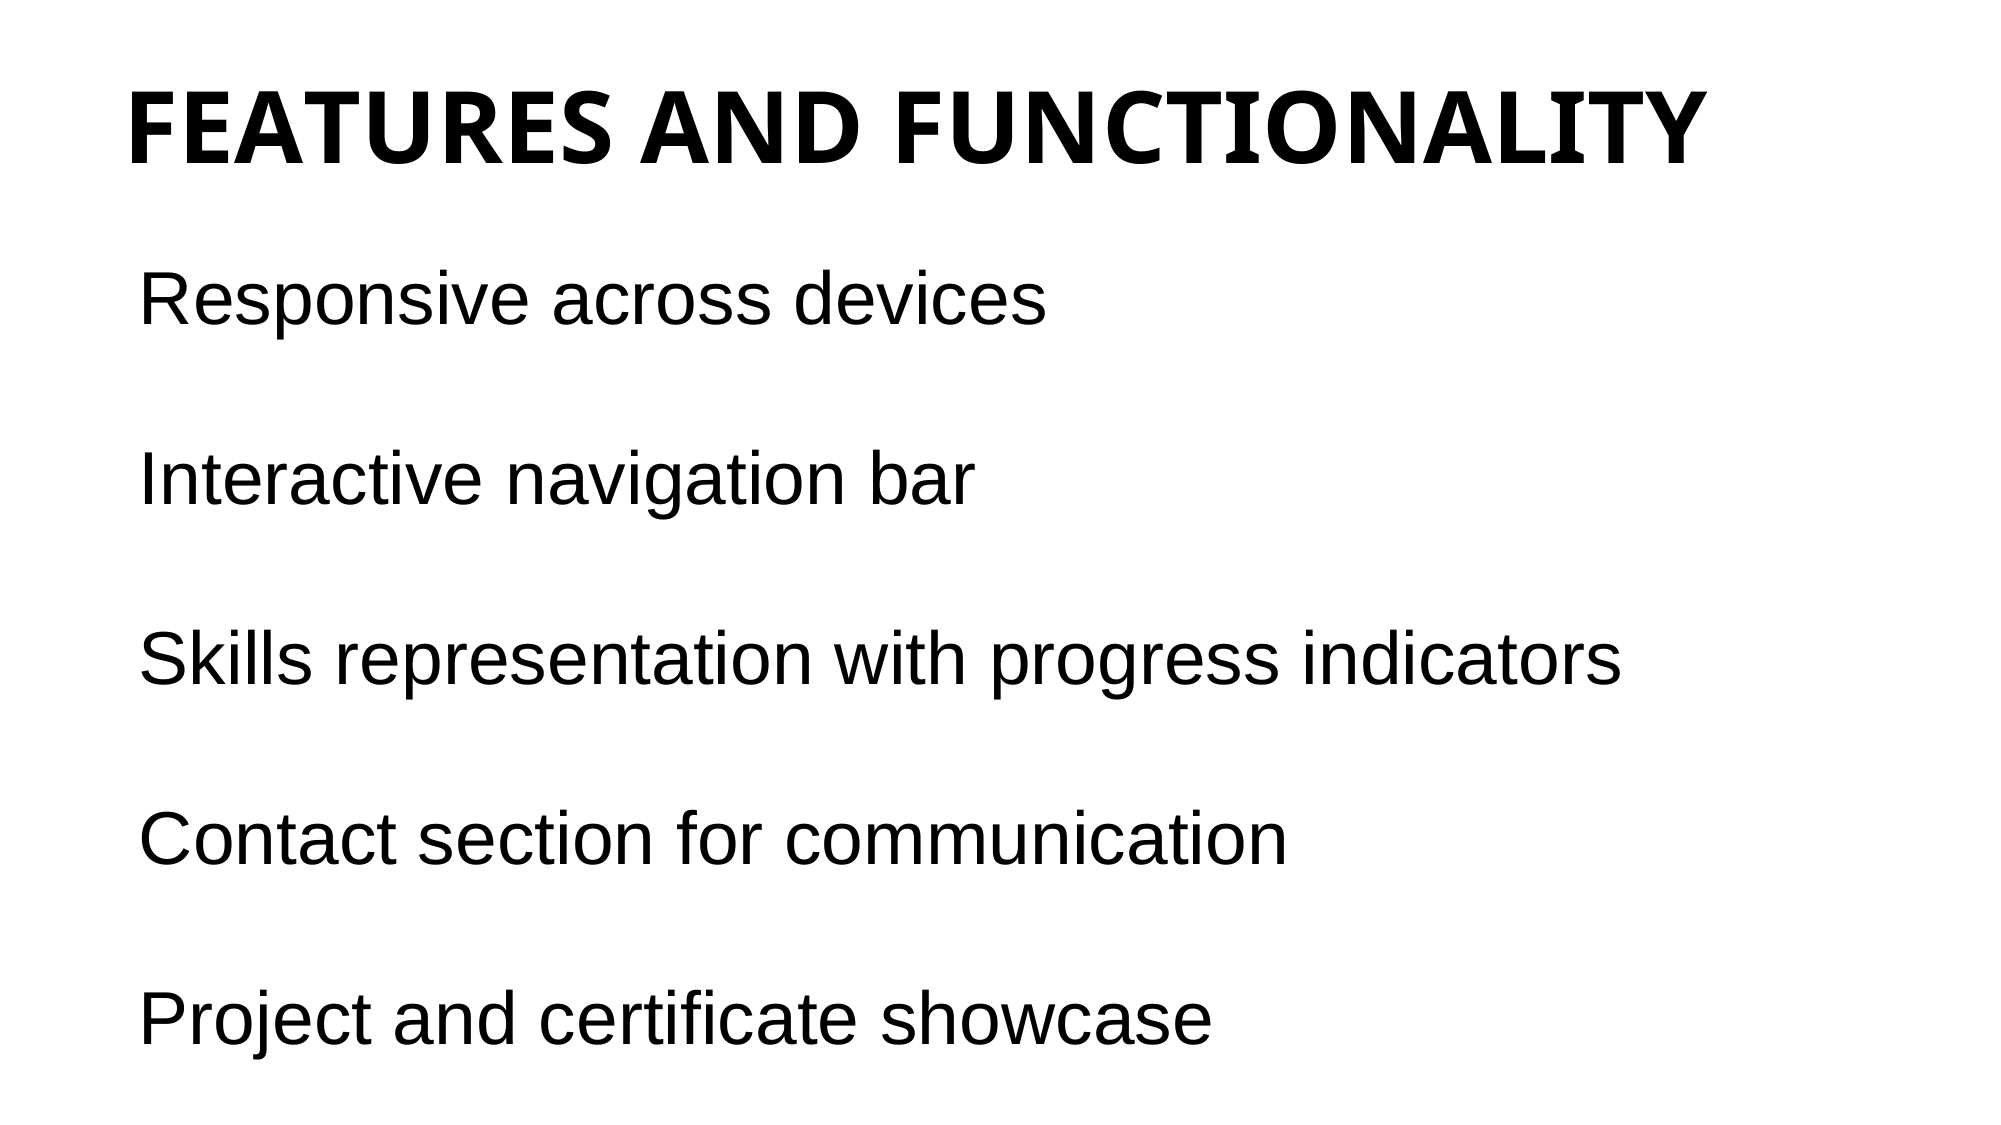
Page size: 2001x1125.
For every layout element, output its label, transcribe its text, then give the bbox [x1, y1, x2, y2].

text_box Responsive across devices Interactive navigation bar Skills representation with progress indicators Contact section for communication Project and certificate showcase [123, 234, 1931, 1083]
title FEATURES AND FUNCTIONALITY [123, 63, 1877, 188]
